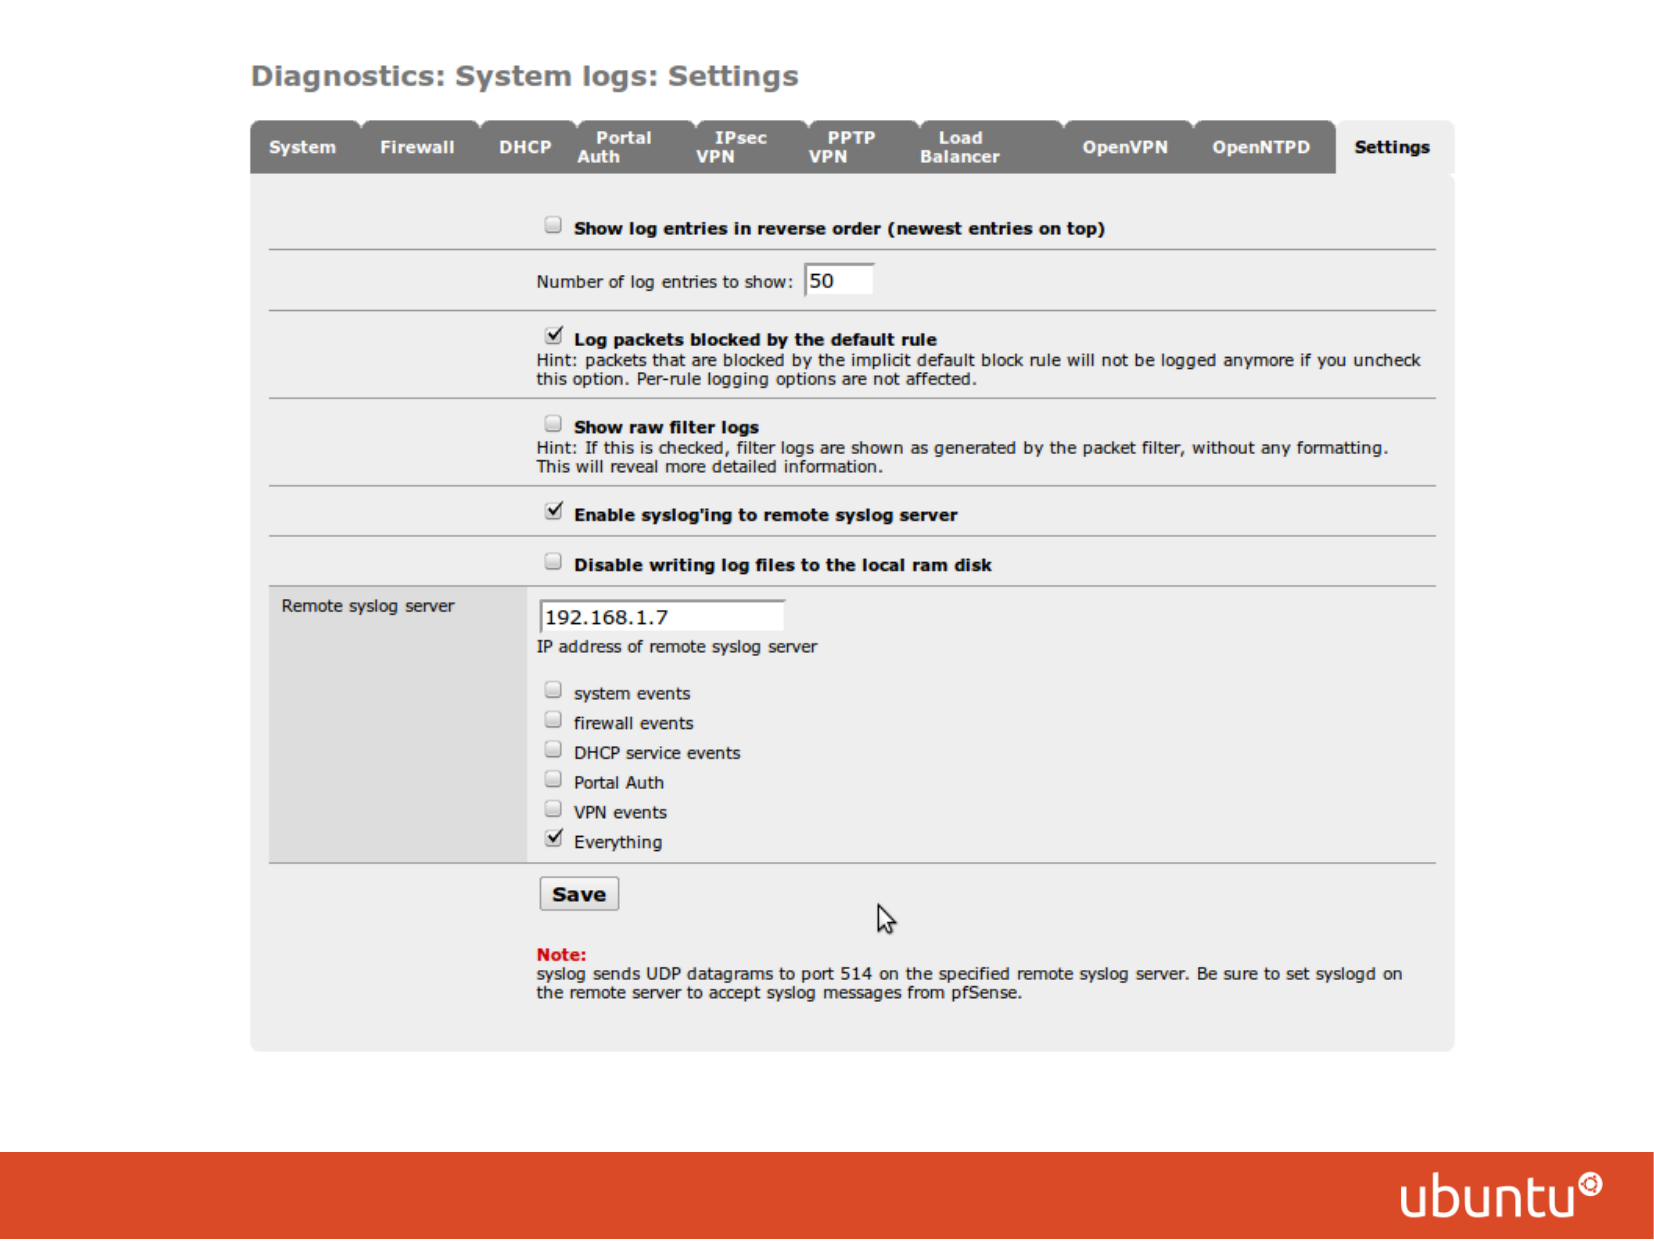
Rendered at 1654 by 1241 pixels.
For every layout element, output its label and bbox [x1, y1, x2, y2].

picture [0, 1152, 1654, 1239]
picture [238, 58, 1477, 1077]
